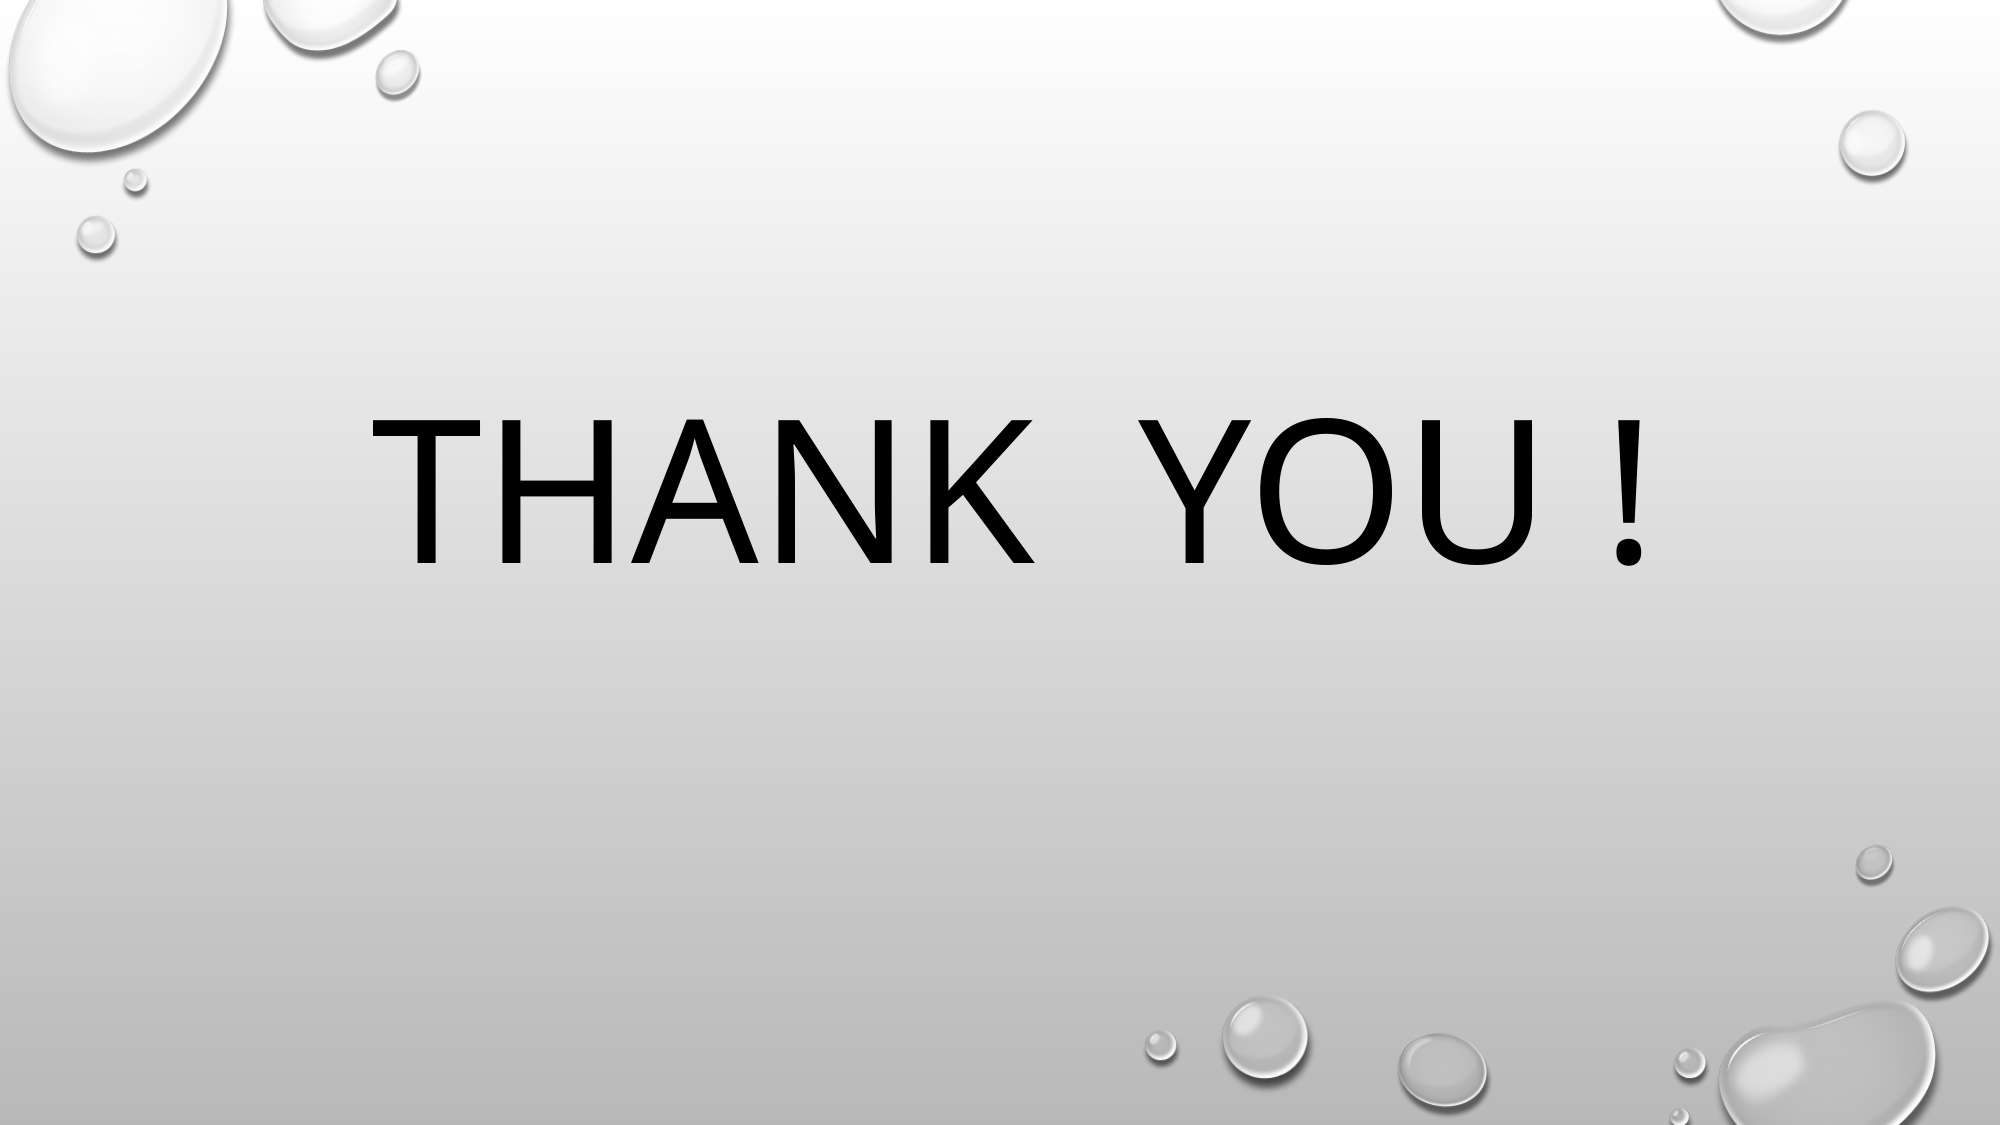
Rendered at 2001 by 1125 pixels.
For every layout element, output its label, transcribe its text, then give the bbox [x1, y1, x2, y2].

title Thank you ! [76, 367, 1953, 630]
